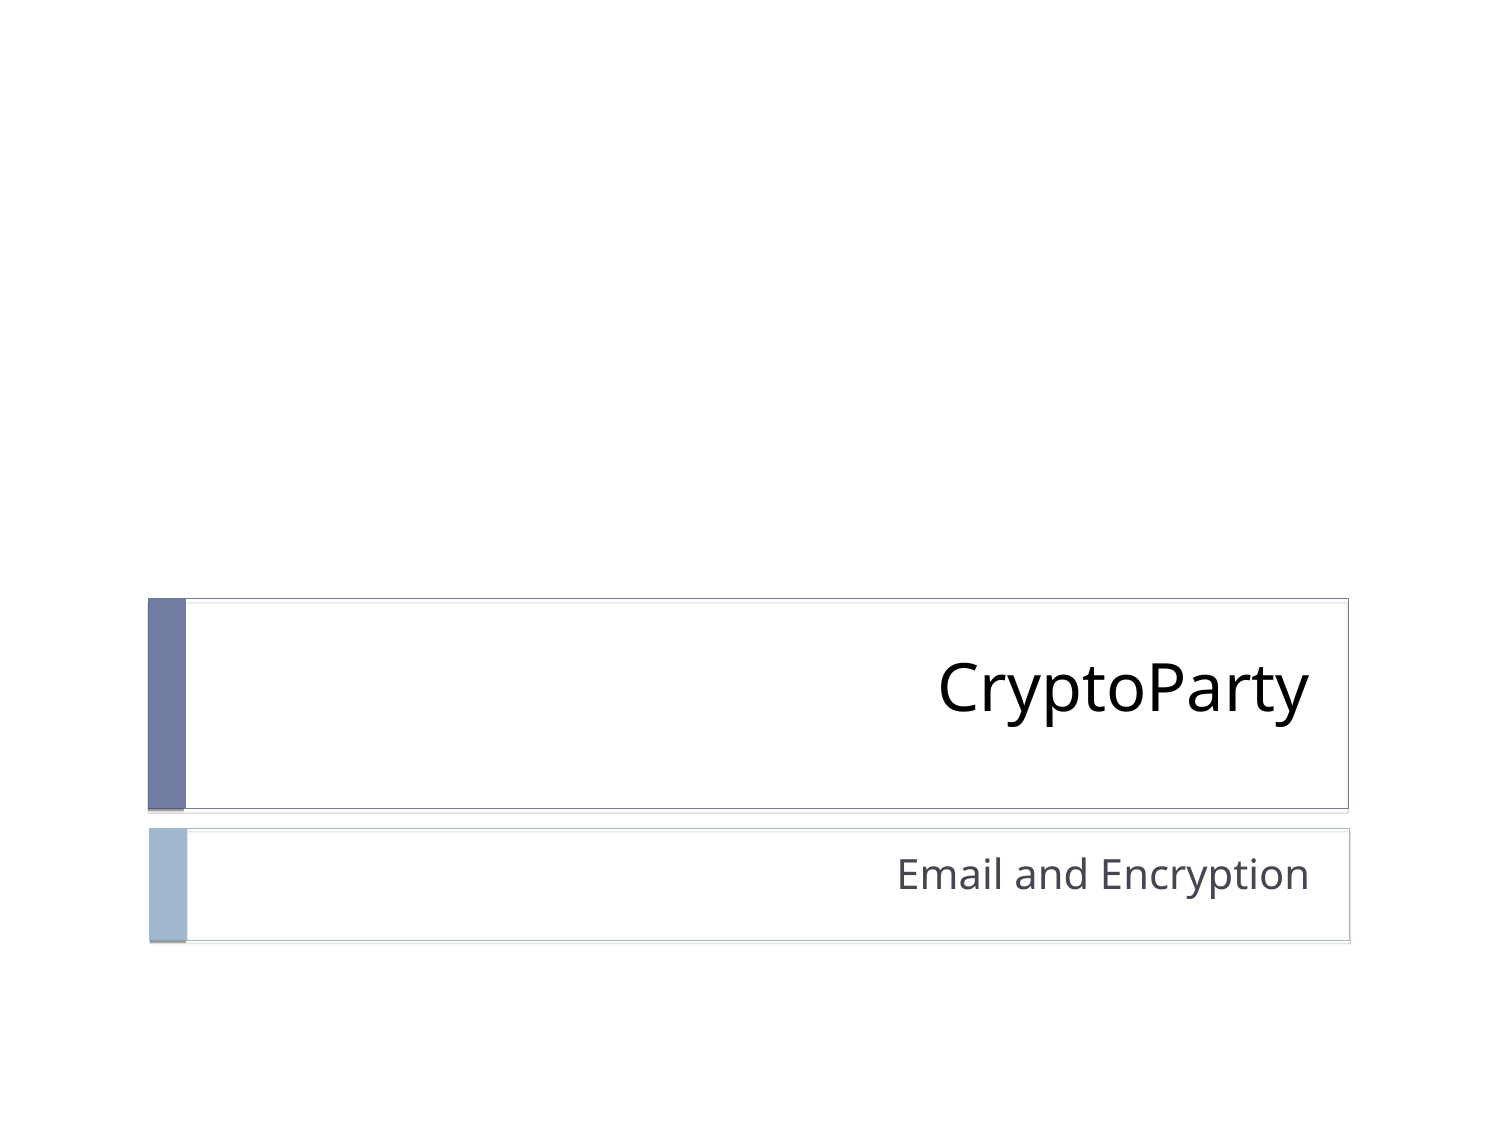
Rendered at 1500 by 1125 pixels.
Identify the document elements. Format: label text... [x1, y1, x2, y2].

subtitle Email and Encryption [200, 840, 1325, 929]
title CryptoParty [200, 637, 1325, 800]
